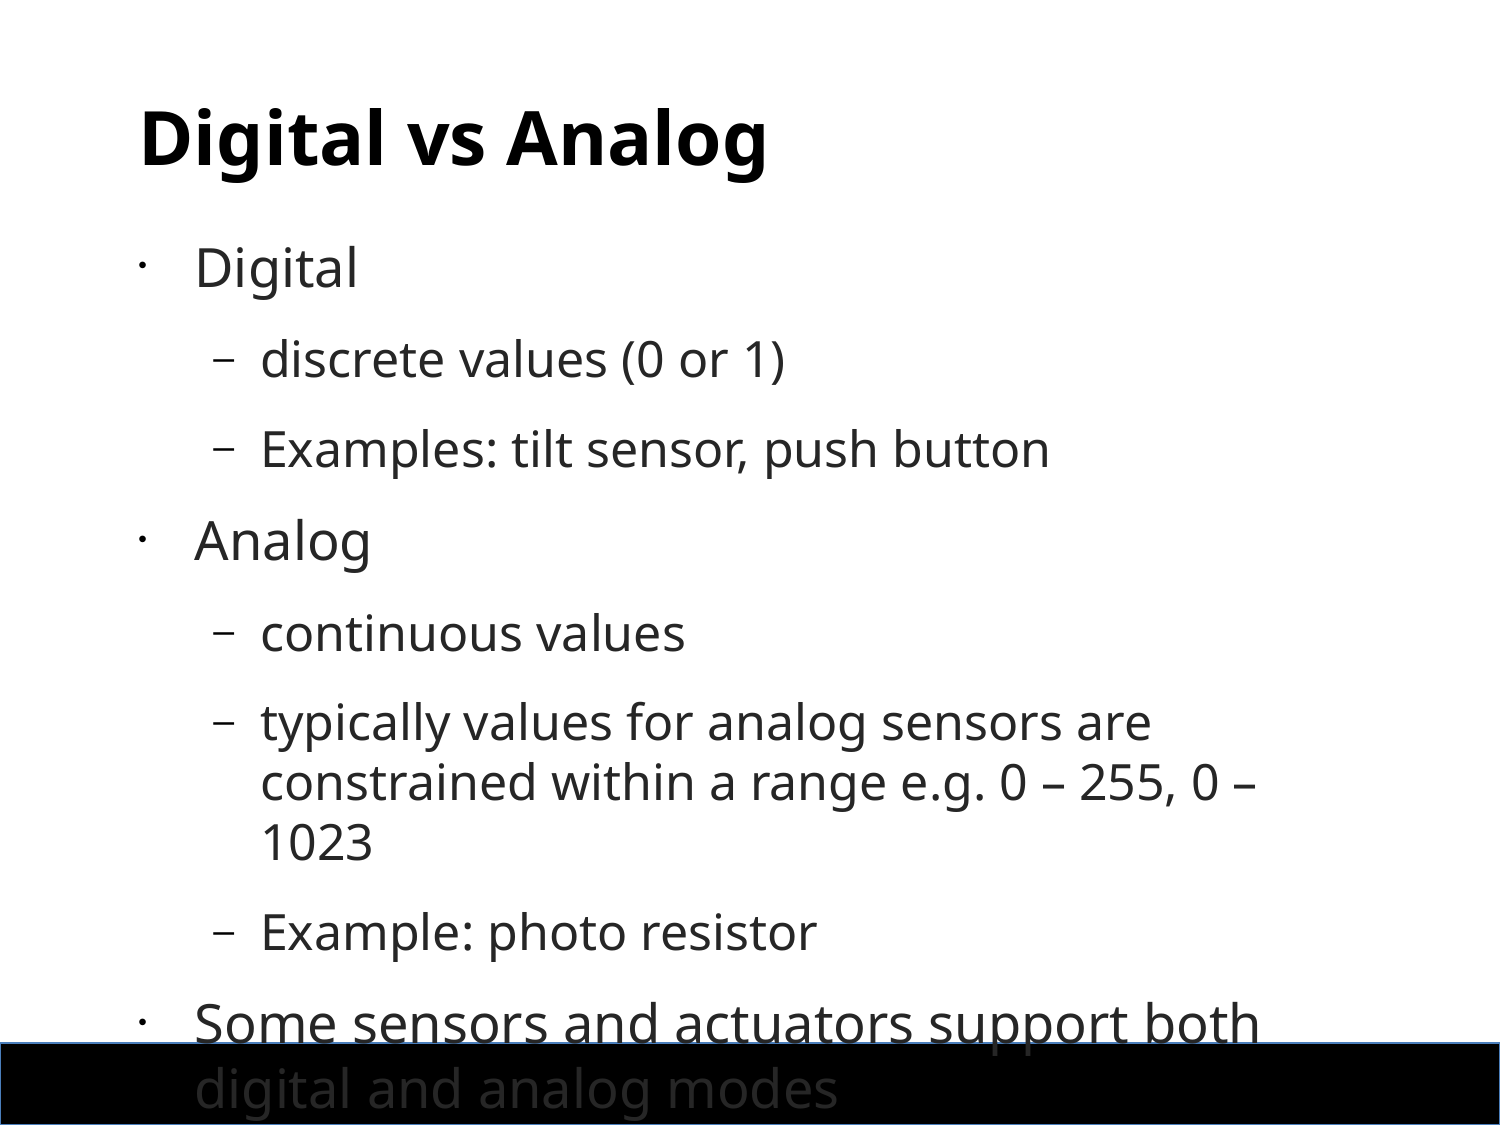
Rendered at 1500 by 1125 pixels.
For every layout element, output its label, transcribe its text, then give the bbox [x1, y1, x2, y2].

list Digital discrete values (0 or 1) Examples: tilt sensor, push button Analog continuous values typically values for analog sensors are constrained within a range e.g. 0 – 255, 0 – 1023 Example: photo resistor Some sensors and actuators support both digital and analog modes [123, 225, 1383, 1005]
title Digital vs Analog [123, 82, 1383, 174]
